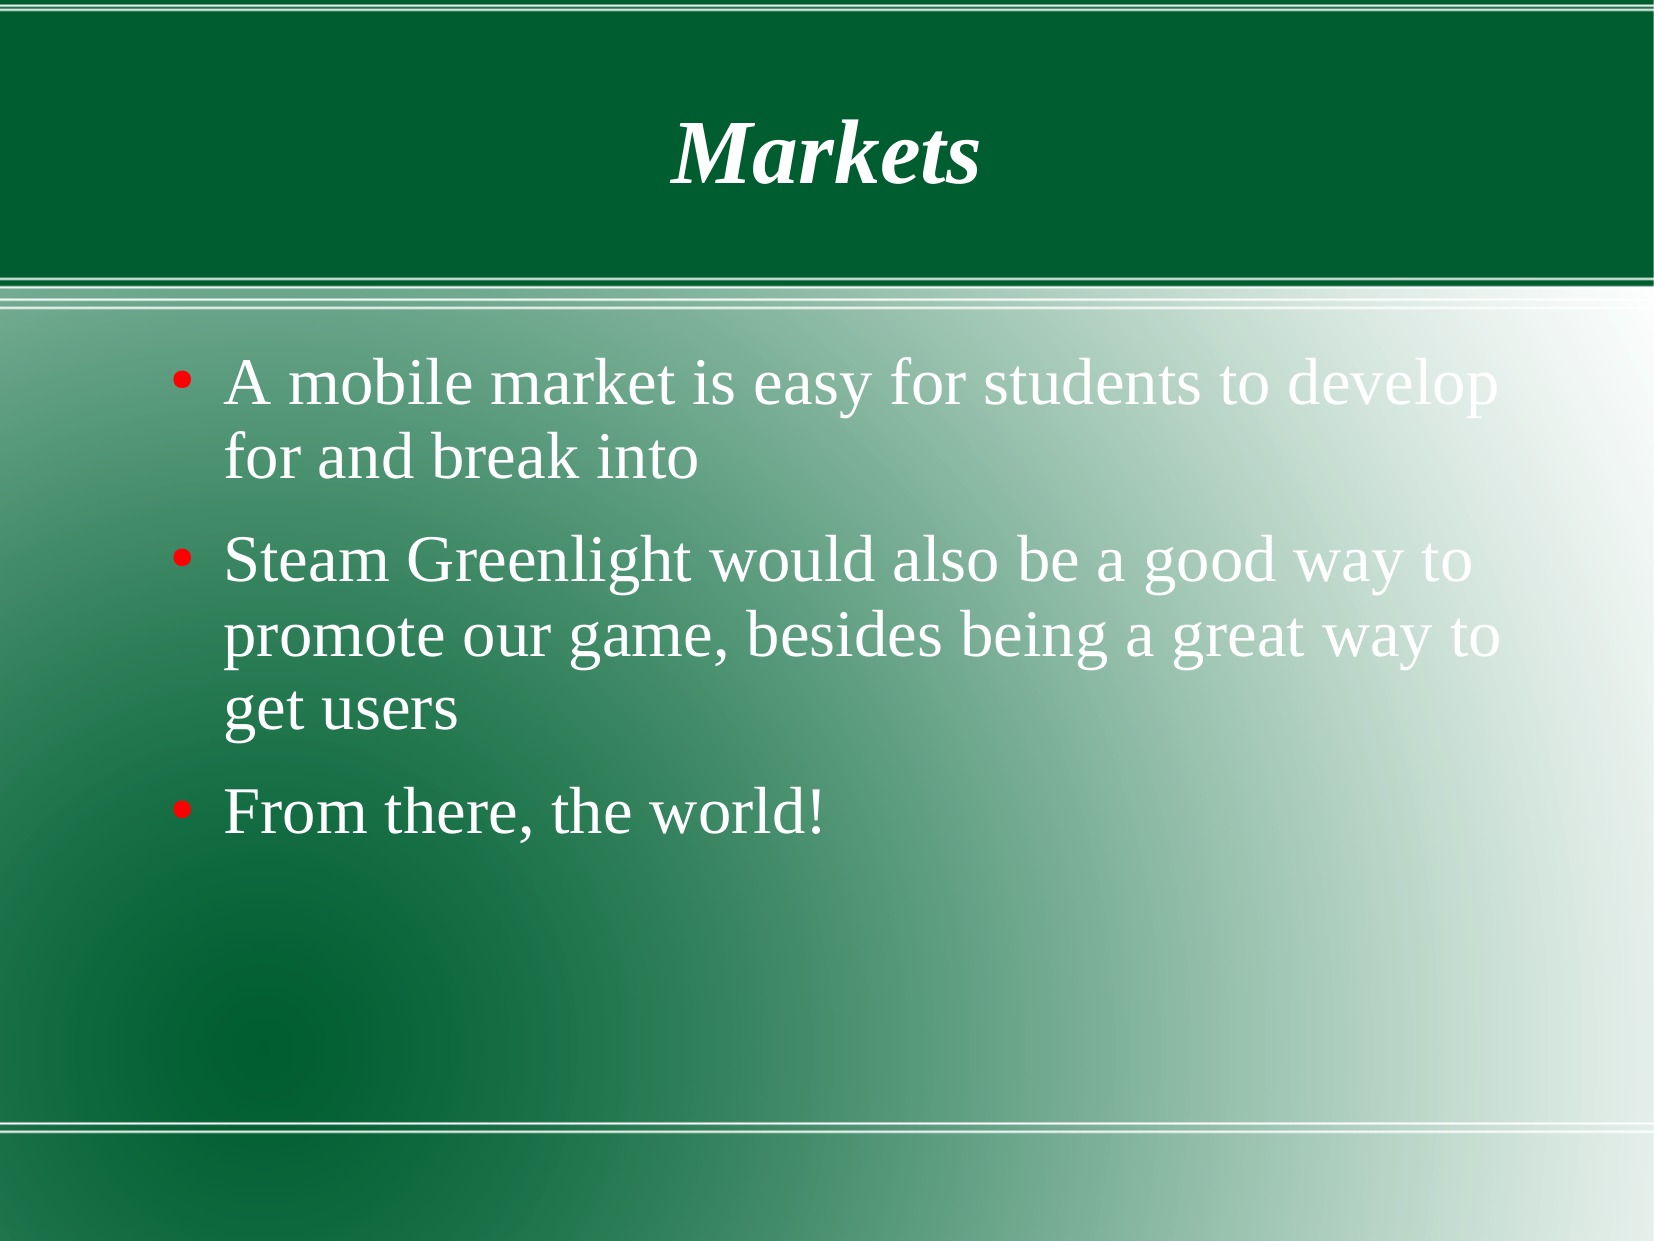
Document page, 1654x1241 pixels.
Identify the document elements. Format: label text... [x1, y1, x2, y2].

list A mobile market is easy for students to develop for and break into Steam Greenlight would also be a good way to promote our game, besides being a great way to get users From there, the world! [152, 344, 1534, 1127]
title Markets [82, 49, 1571, 257]
picture [0, 0, 1654, 1241]
